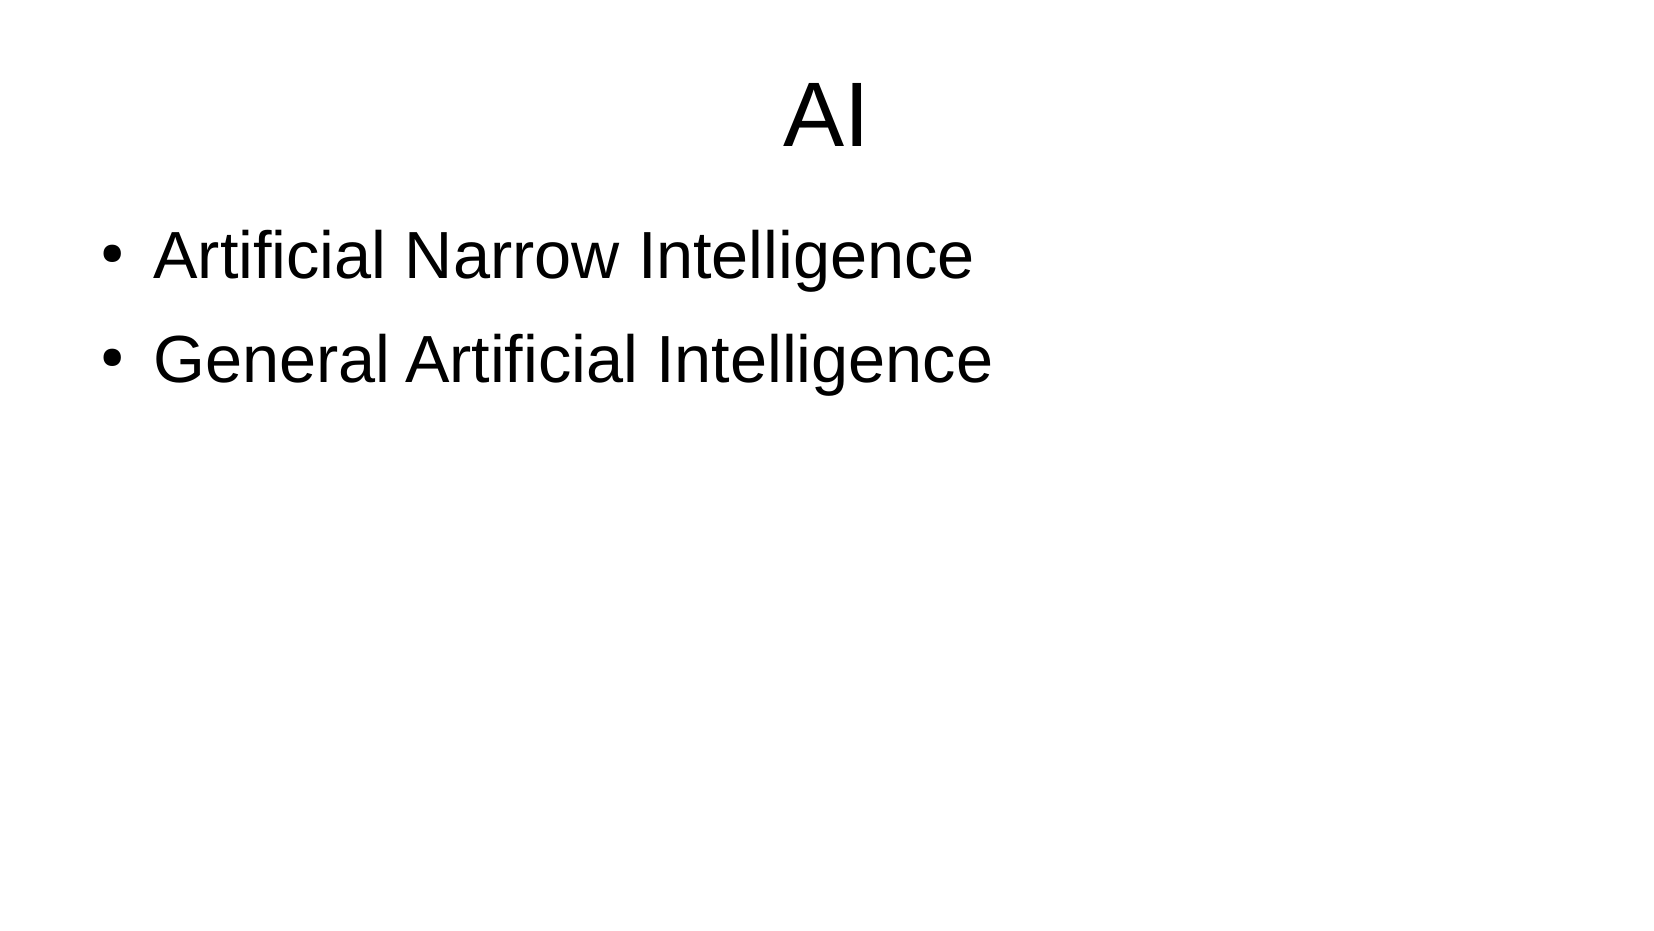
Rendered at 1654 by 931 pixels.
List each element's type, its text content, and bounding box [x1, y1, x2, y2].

list Artificial Narrow Intelligence General Artificial Intelligence [82, 217, 1571, 758]
title AI [82, 37, 1571, 193]
